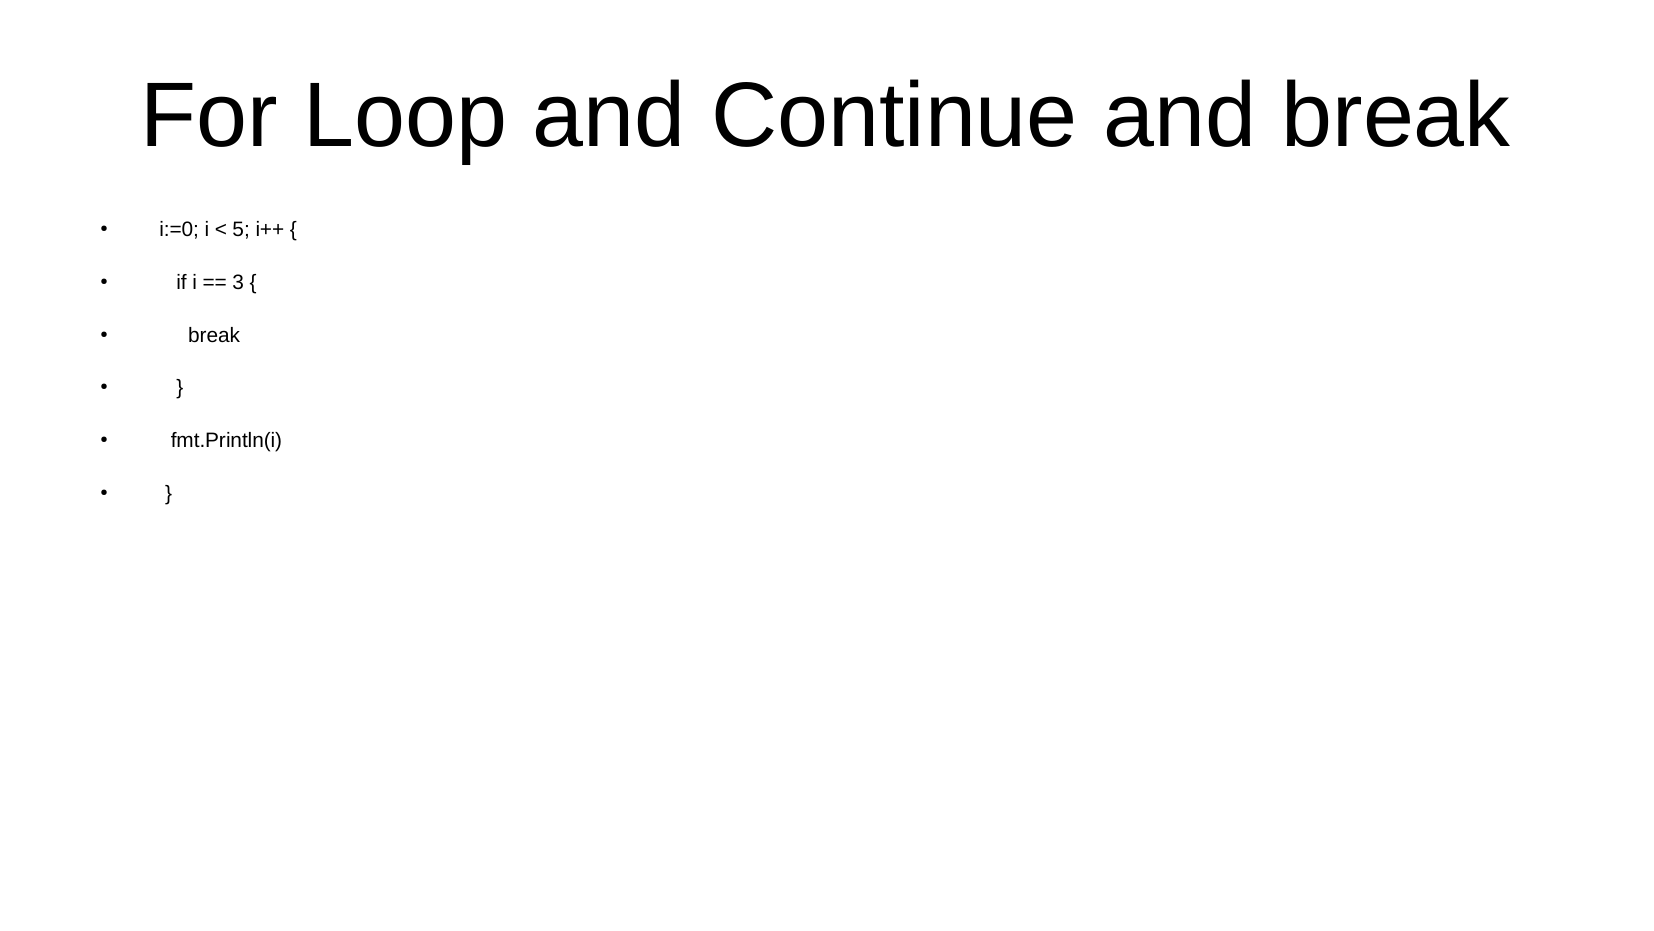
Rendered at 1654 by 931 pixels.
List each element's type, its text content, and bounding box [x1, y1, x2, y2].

list i:=0; i < 5; i++ { if i == 3 { break } fmt.Println(i) } [82, 217, 1571, 758]
title For Loop and Continue and break [82, 37, 1571, 193]
